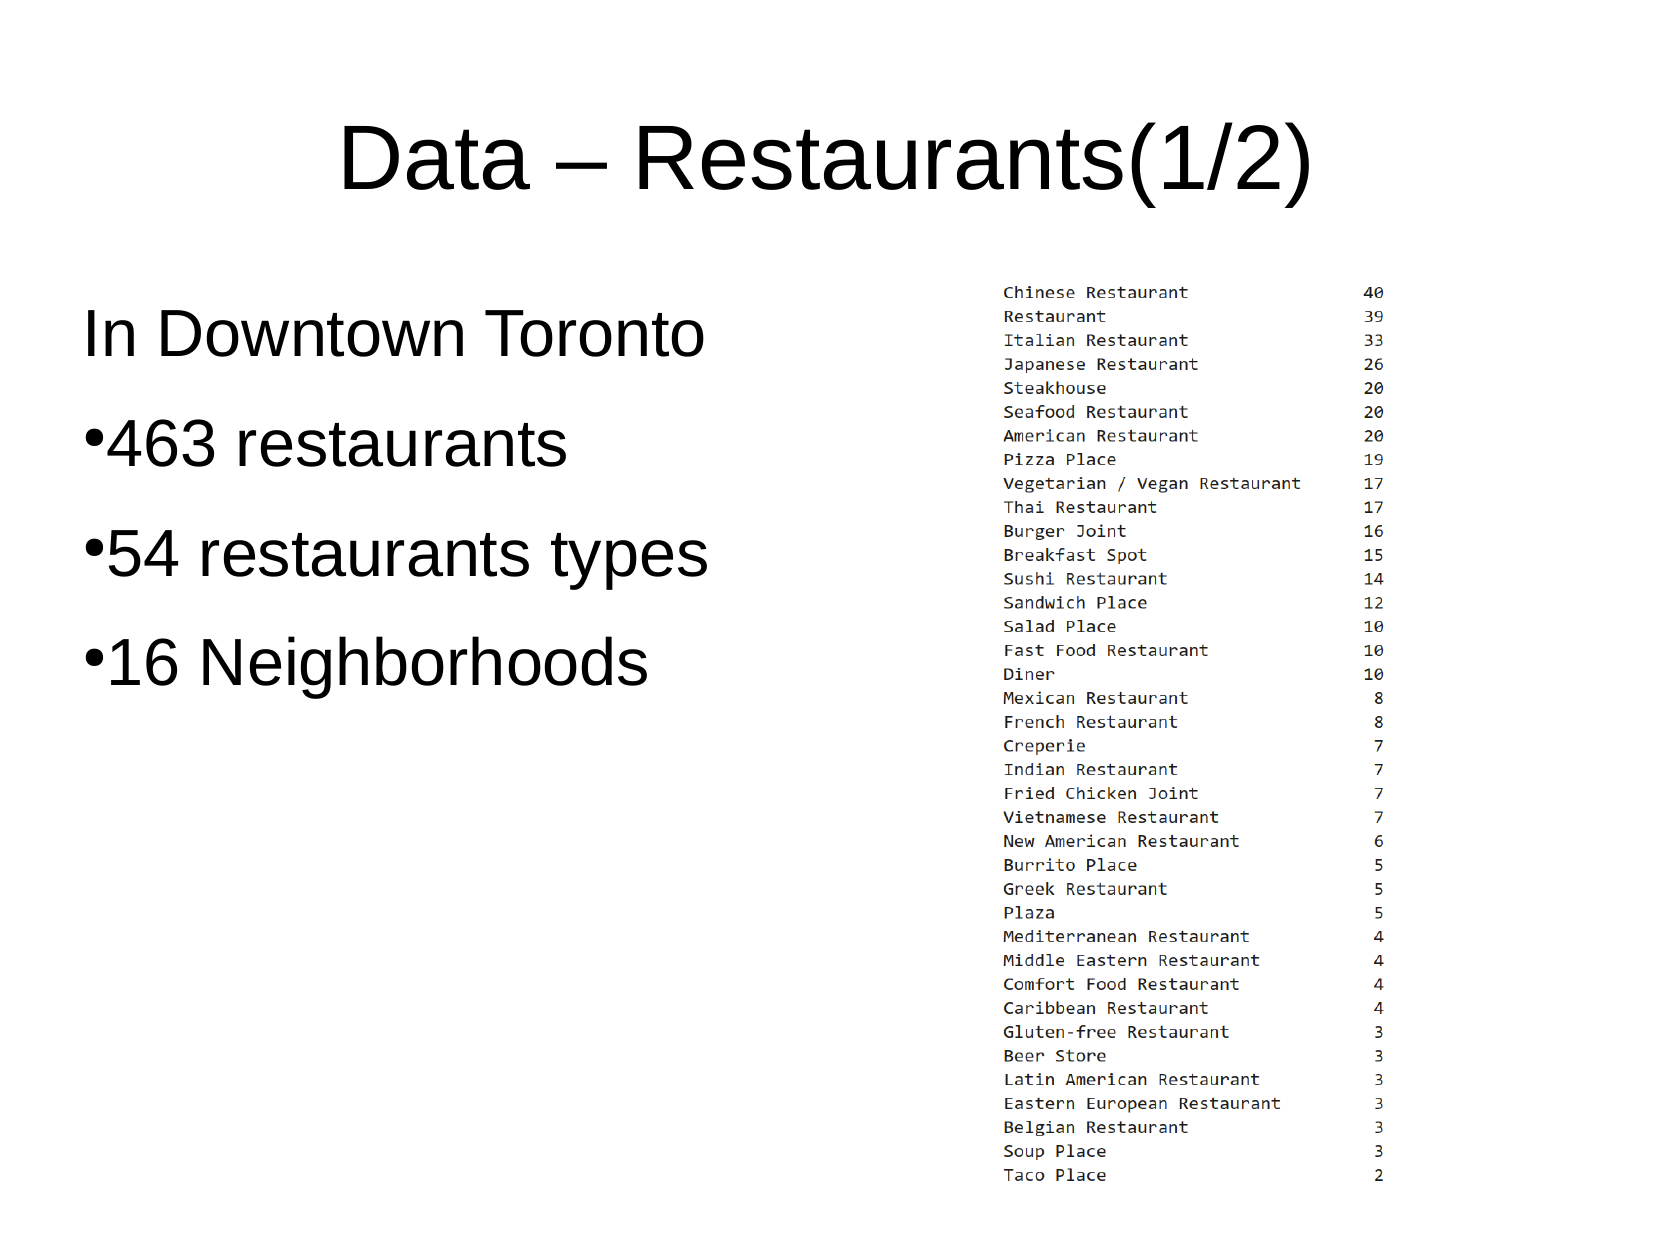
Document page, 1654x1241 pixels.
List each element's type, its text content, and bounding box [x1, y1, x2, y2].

picture [990, 285, 1428, 1182]
title Data – Restaurants(1/2) [82, 49, 1571, 257]
list In Downtown Toronto 463 restaurants 54 restaurants types 16 Neighborhoods [82, 290, 946, 1010]
